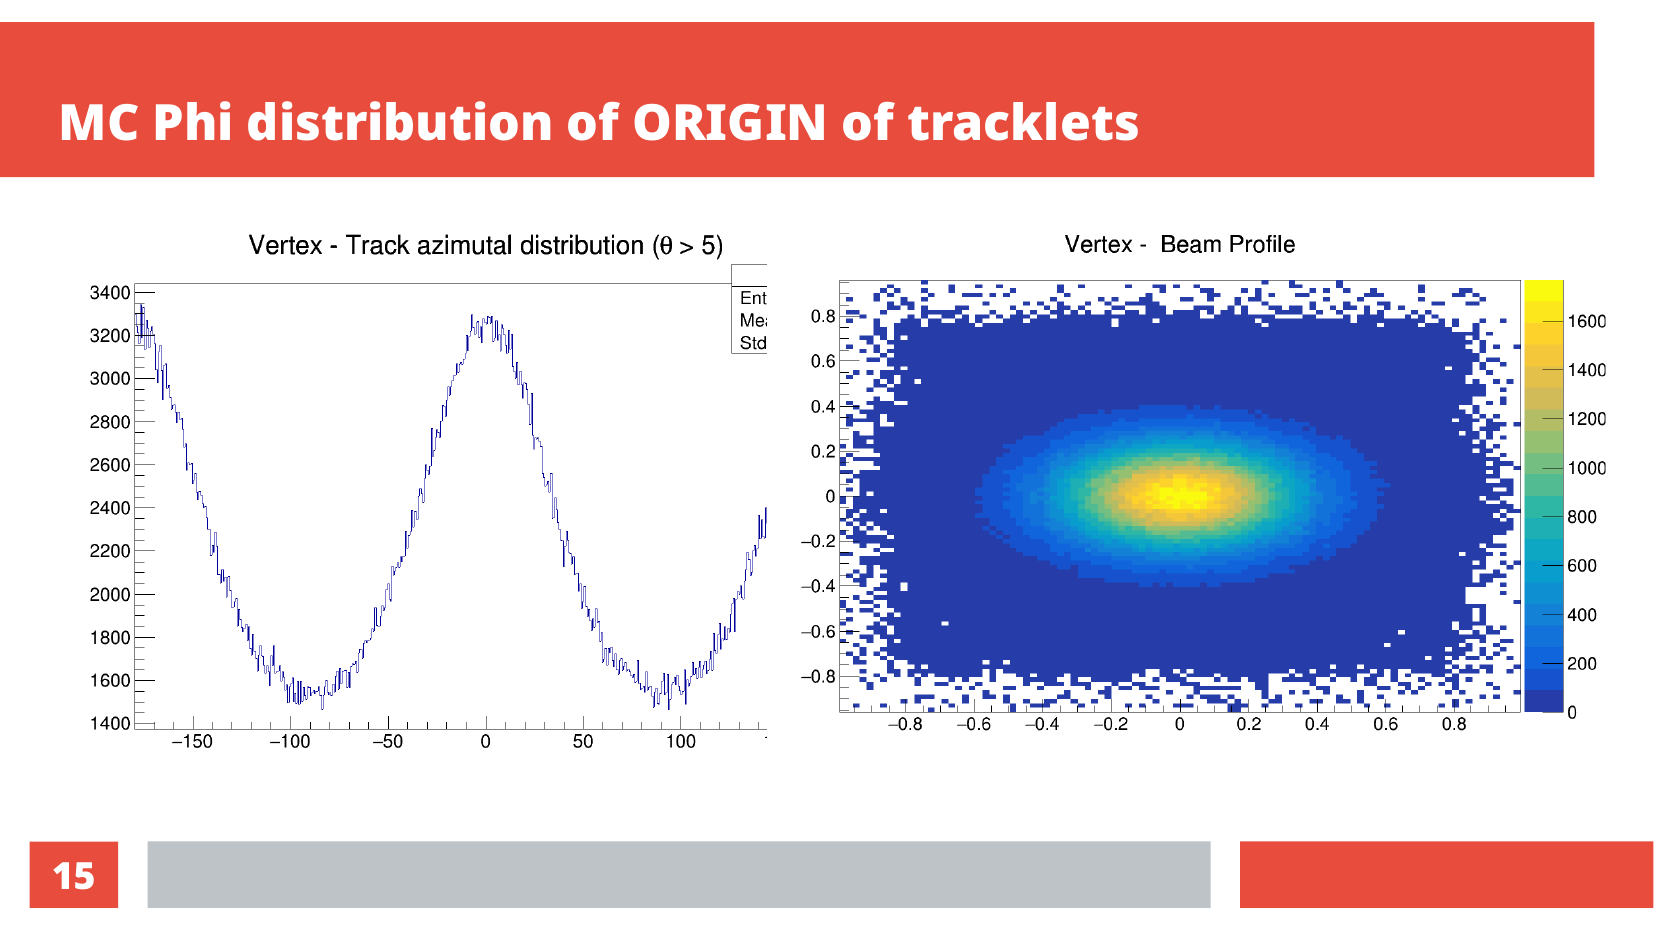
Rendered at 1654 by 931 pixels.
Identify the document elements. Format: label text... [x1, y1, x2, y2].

title MC Phi distribution of ORIGIN of tracklets [59, 44, 1595, 156]
picture [57, 227, 1606, 759]
